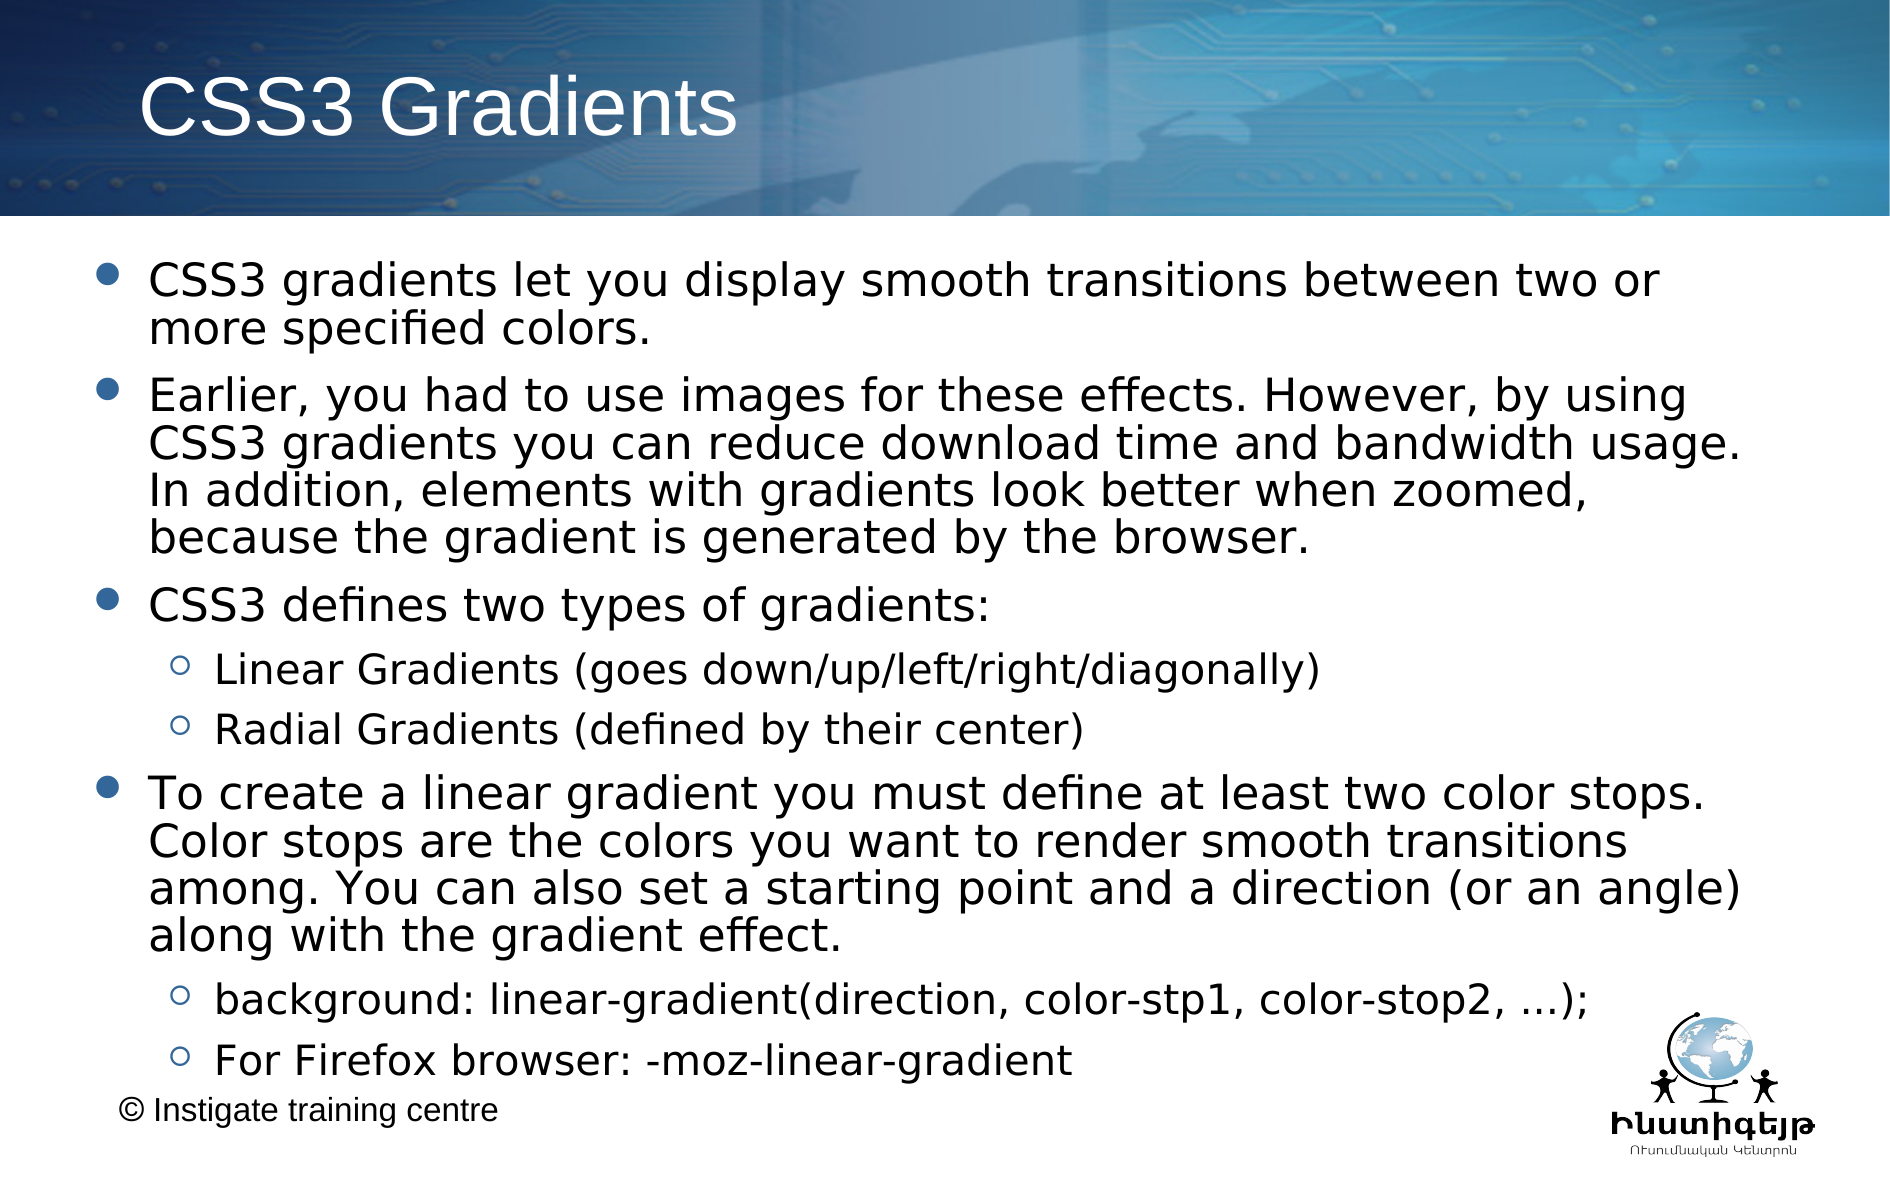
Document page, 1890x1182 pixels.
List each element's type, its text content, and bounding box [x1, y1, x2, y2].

picture [1612, 1012, 1815, 1157]
list CSS3 gradients let you display smooth transitions between two or more specified colors. Earlier, you had to use images for these effects. However, by using CSS3 gradients you can reduce download time and bandwidth usage. In addition, elements with gradients look better when zoomed, because the gradient is generated by the browser. CSS3 defines two types of gradients: Linear Gradients (goes down/up/left/right/diagonally) Radial Gradients (defined by their center) To create a linear gradient you must define at least two color stops. Color stops are the colors you want to render smooth transitions among. You can also set a starting point and a direction (or an angle) along with the gradient effect. background: linear-gradient(direction, color-stp1, color-stop2, ...); For Firefox browser: -moz-linear-gradient [93, 258, 1783, 286]
picture [0, 0, 1890, 216]
